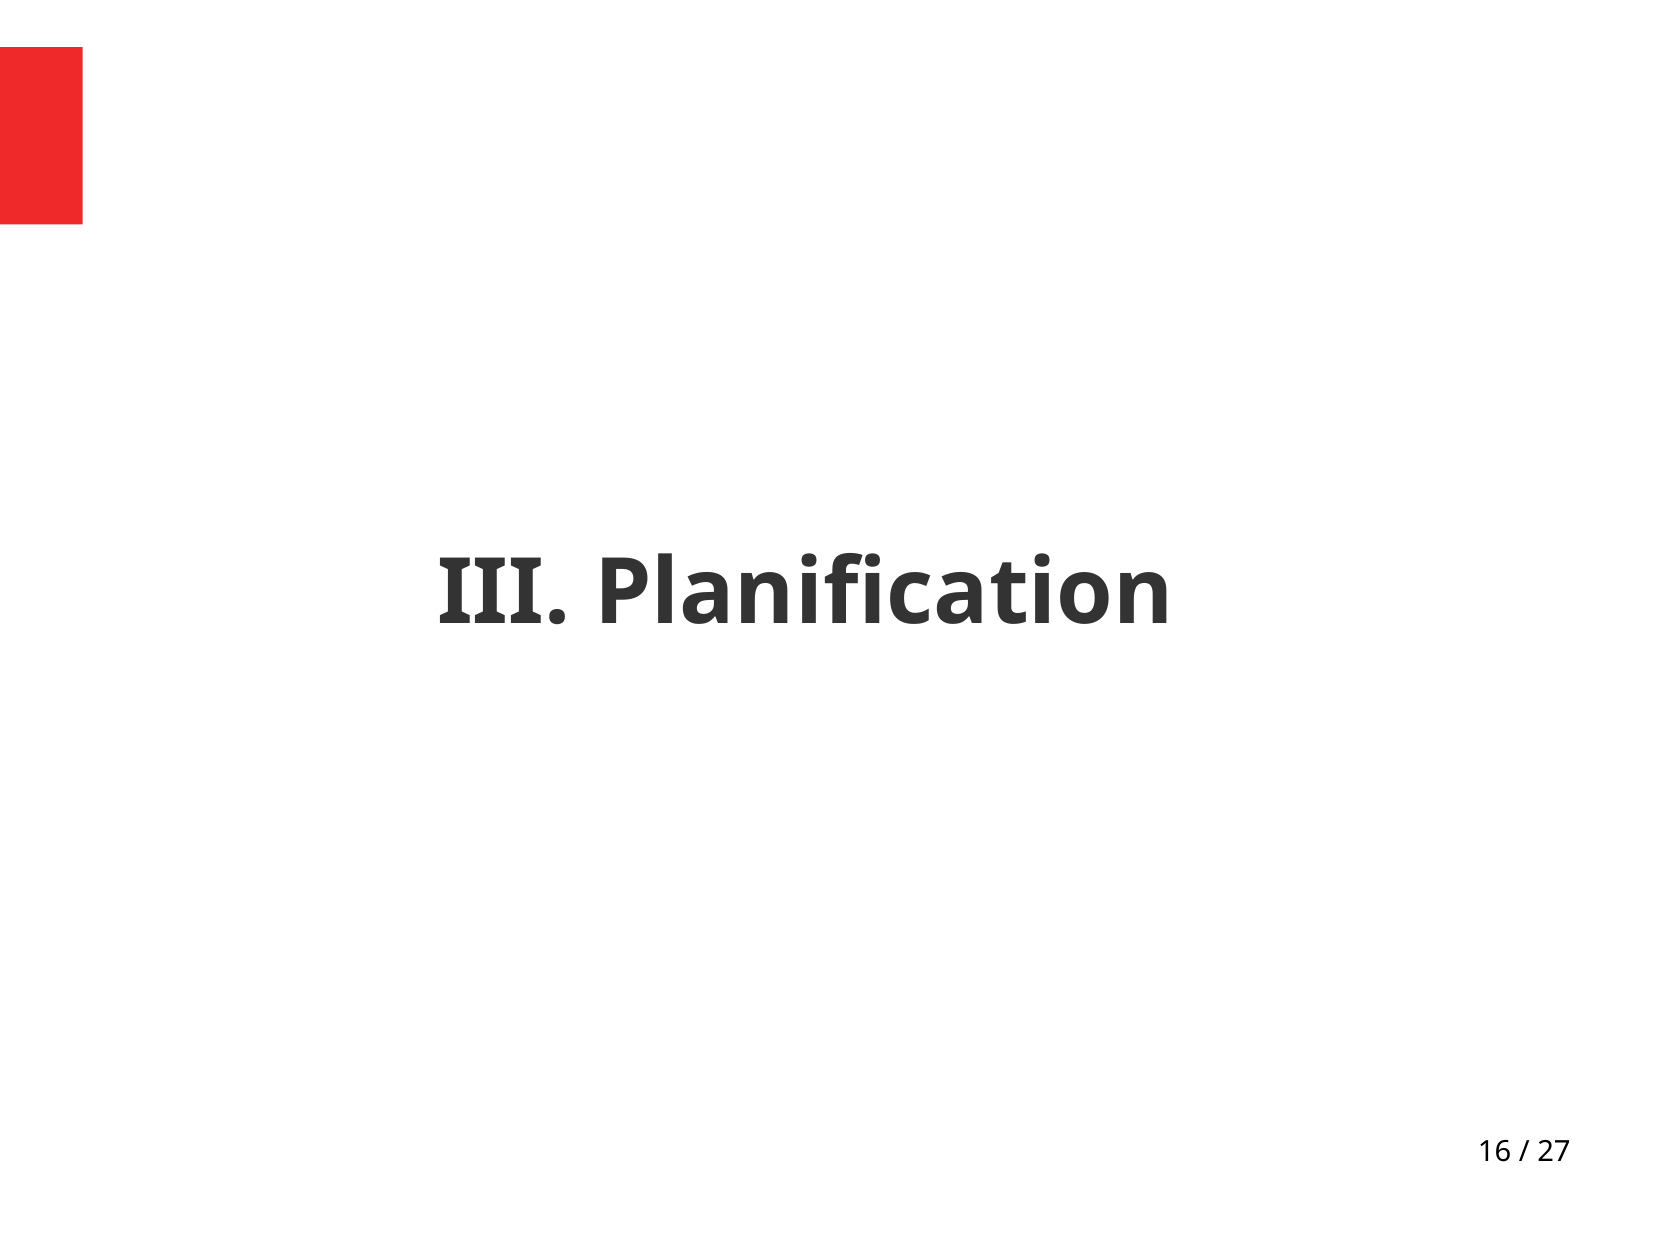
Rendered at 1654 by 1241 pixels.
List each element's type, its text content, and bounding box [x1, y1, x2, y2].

title III. Planification [437, 484, 1312, 692]
